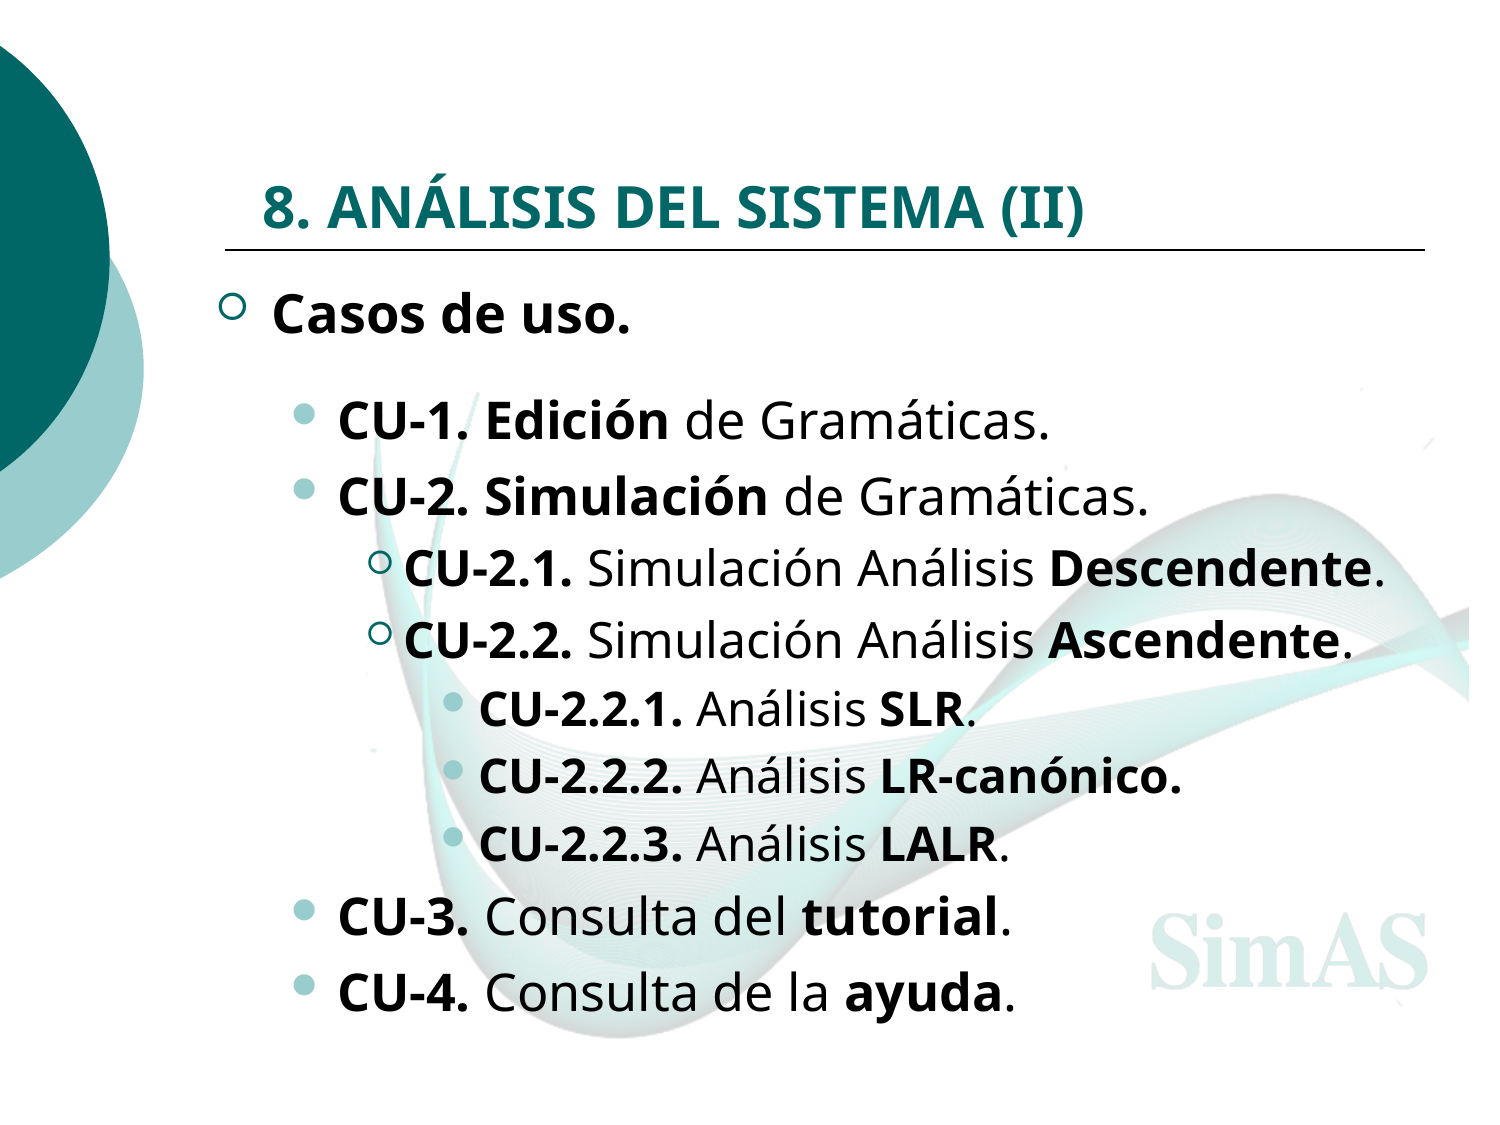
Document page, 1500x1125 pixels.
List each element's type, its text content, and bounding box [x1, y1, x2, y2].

title 8. ANÁLISIS DEL SISTEMA (II) [248, 60, 1448, 249]
list Casos de uso. CU-1. Edición de Gramáticas. CU-2. Simulación de Gramáticas. CU-2.1. Simulación Análisis Descendente. CU-2.2. Simulación Análisis Ascendente. CU-2.2.1. Análisis SLR. CU-2.2.2. Análisis LR-canónico. CU-2.2.3. Análisis LALR. CU-3. Consulta del tutorial. CU-4. Consulta de la ayuda. [200, 271, 1500, 1125]
